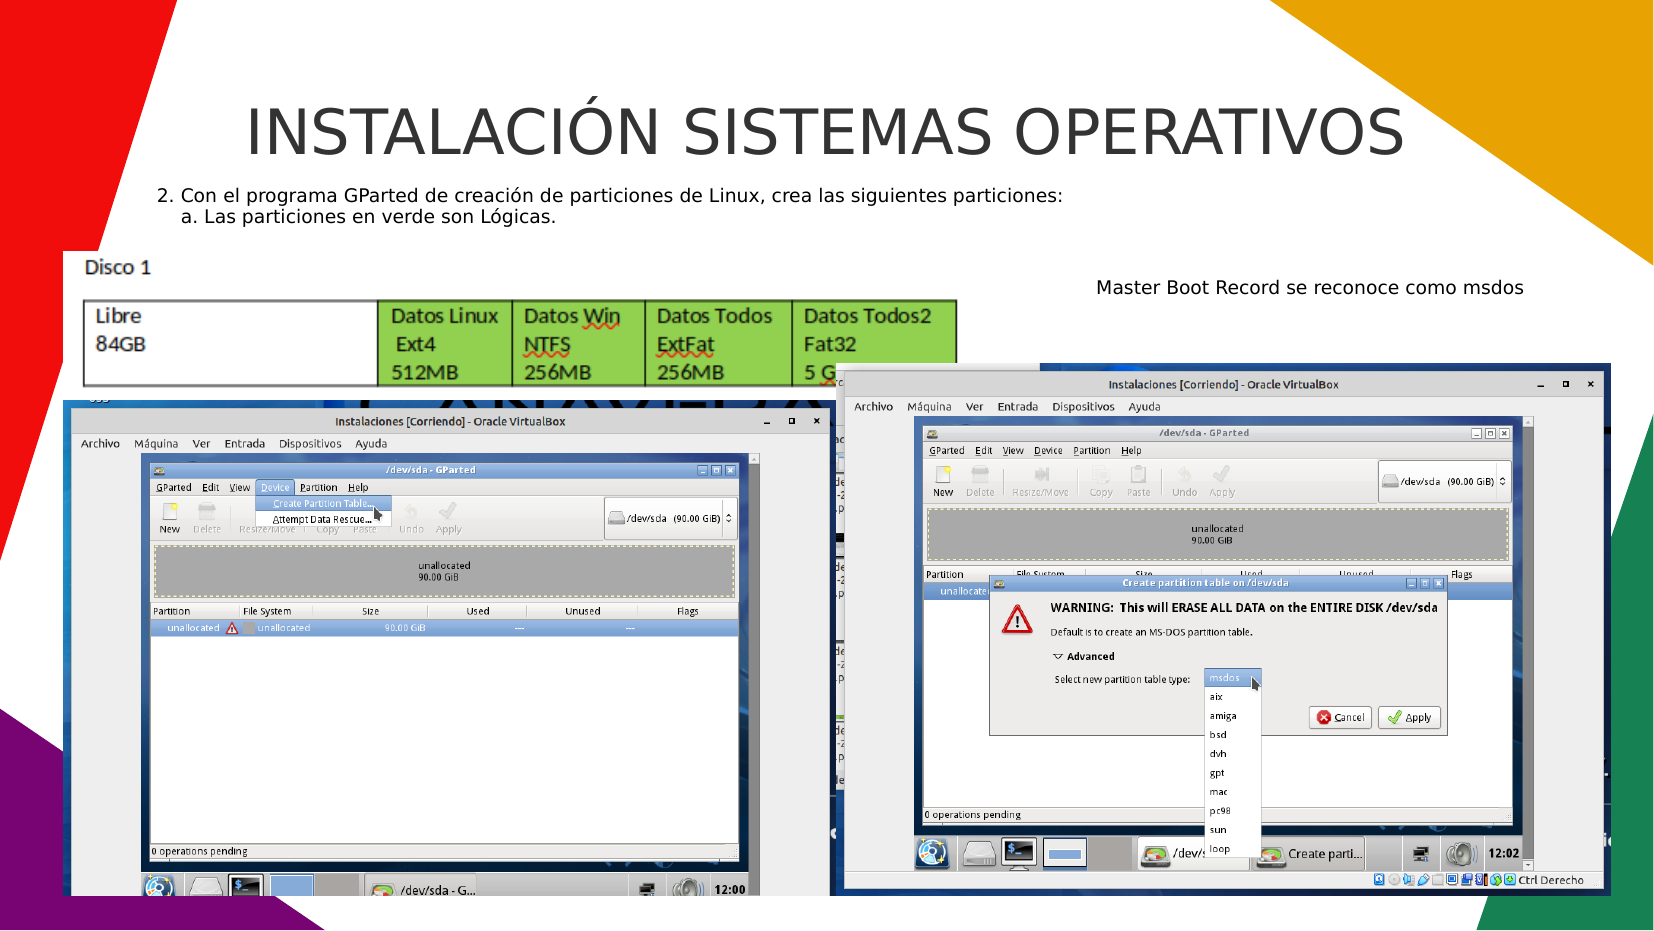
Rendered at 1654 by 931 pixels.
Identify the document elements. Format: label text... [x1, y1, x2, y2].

picture [63, 251, 1611, 897]
text_box 2. Con el programa GParted de creación de particiones de Linux, crea las siguientes particiones: a. Las particiones en verde son Lógicas. [118, 177, 1093, 237]
text_box Master Boot Record se reconoce como msdos [1057, 269, 1592, 329]
title INSTALACIÓN SISTEMAS OPERATIVOS [118, 59, 1536, 207]
